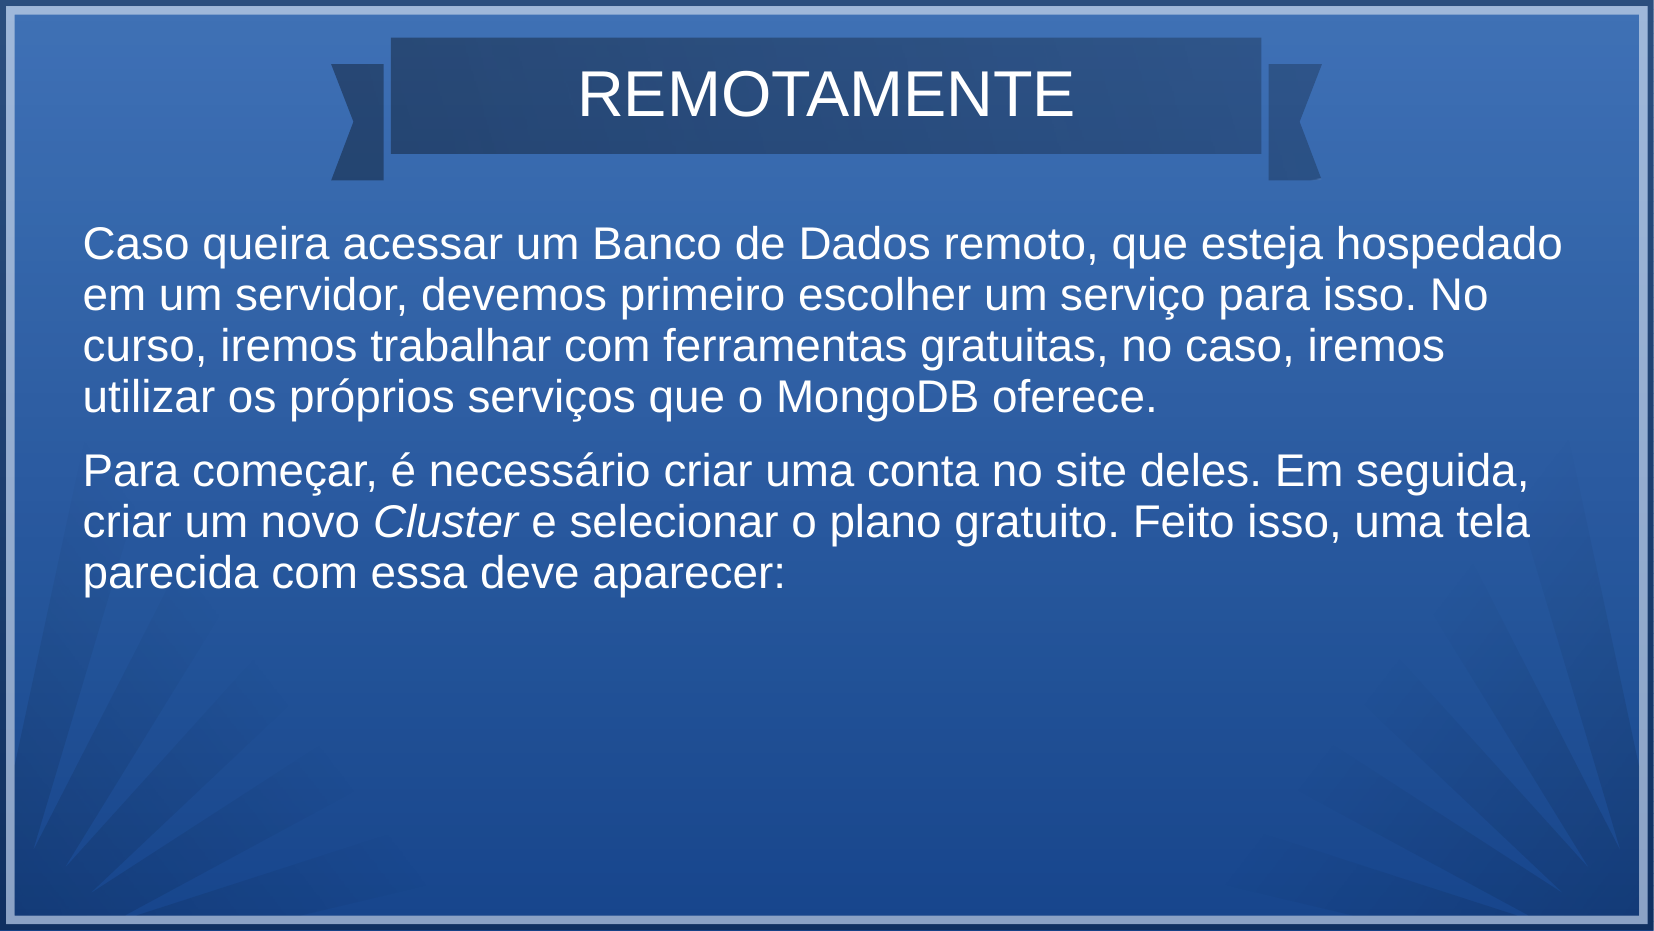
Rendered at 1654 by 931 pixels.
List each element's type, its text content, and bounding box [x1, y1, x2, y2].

title REMOTAMENTE [389, 35, 1264, 154]
list Caso queira acessar um Banco de Dados remoto, que esteja hospedado em um servidor, devemos primeiro escolher um serviço para isso. No curso, iremos trabalhar com ferramentas gratuitas, no caso, iremos utilizar os próprios serviços que o MongoDB oferece. Para começar, é necessário criar uma conta no site deles. Em seguida, criar um novo Cluster e selecionar o plano gratuito. Feito isso, uma tela parecida com essa deve aparecer: [82, 217, 1571, 758]
